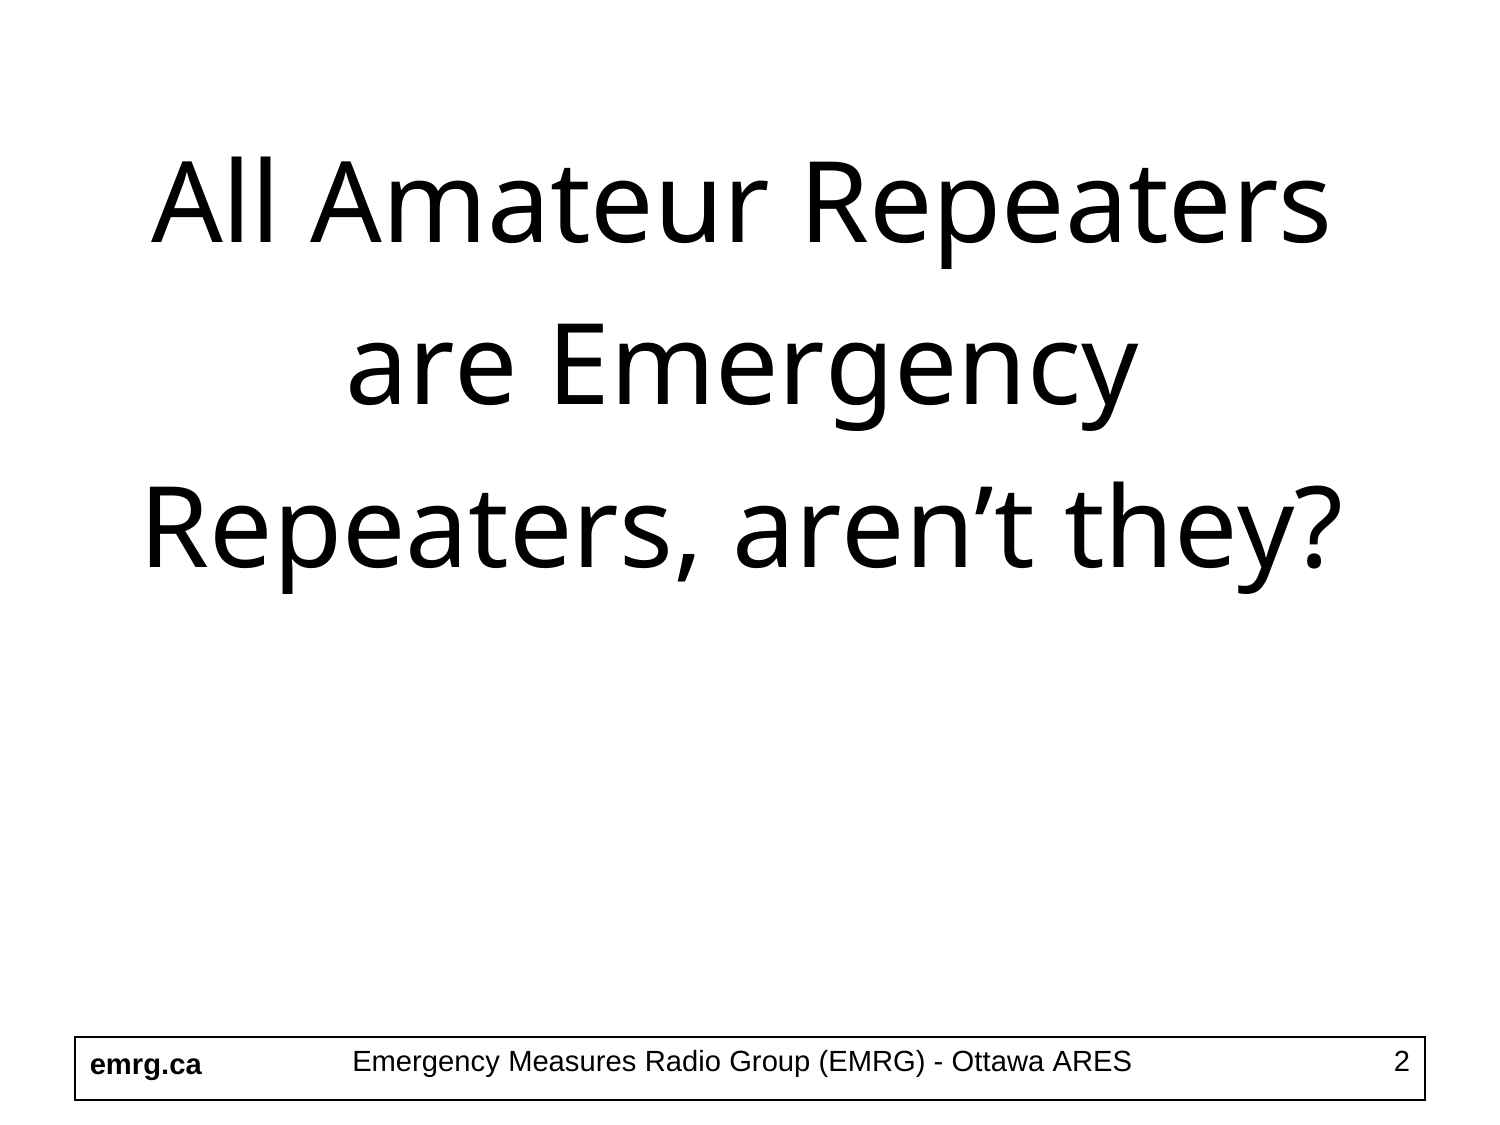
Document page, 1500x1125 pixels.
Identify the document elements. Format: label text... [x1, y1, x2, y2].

text_box All Amateur Repeaters are Emergency Repeaters, aren’t they? [104, 95, 1380, 598]
